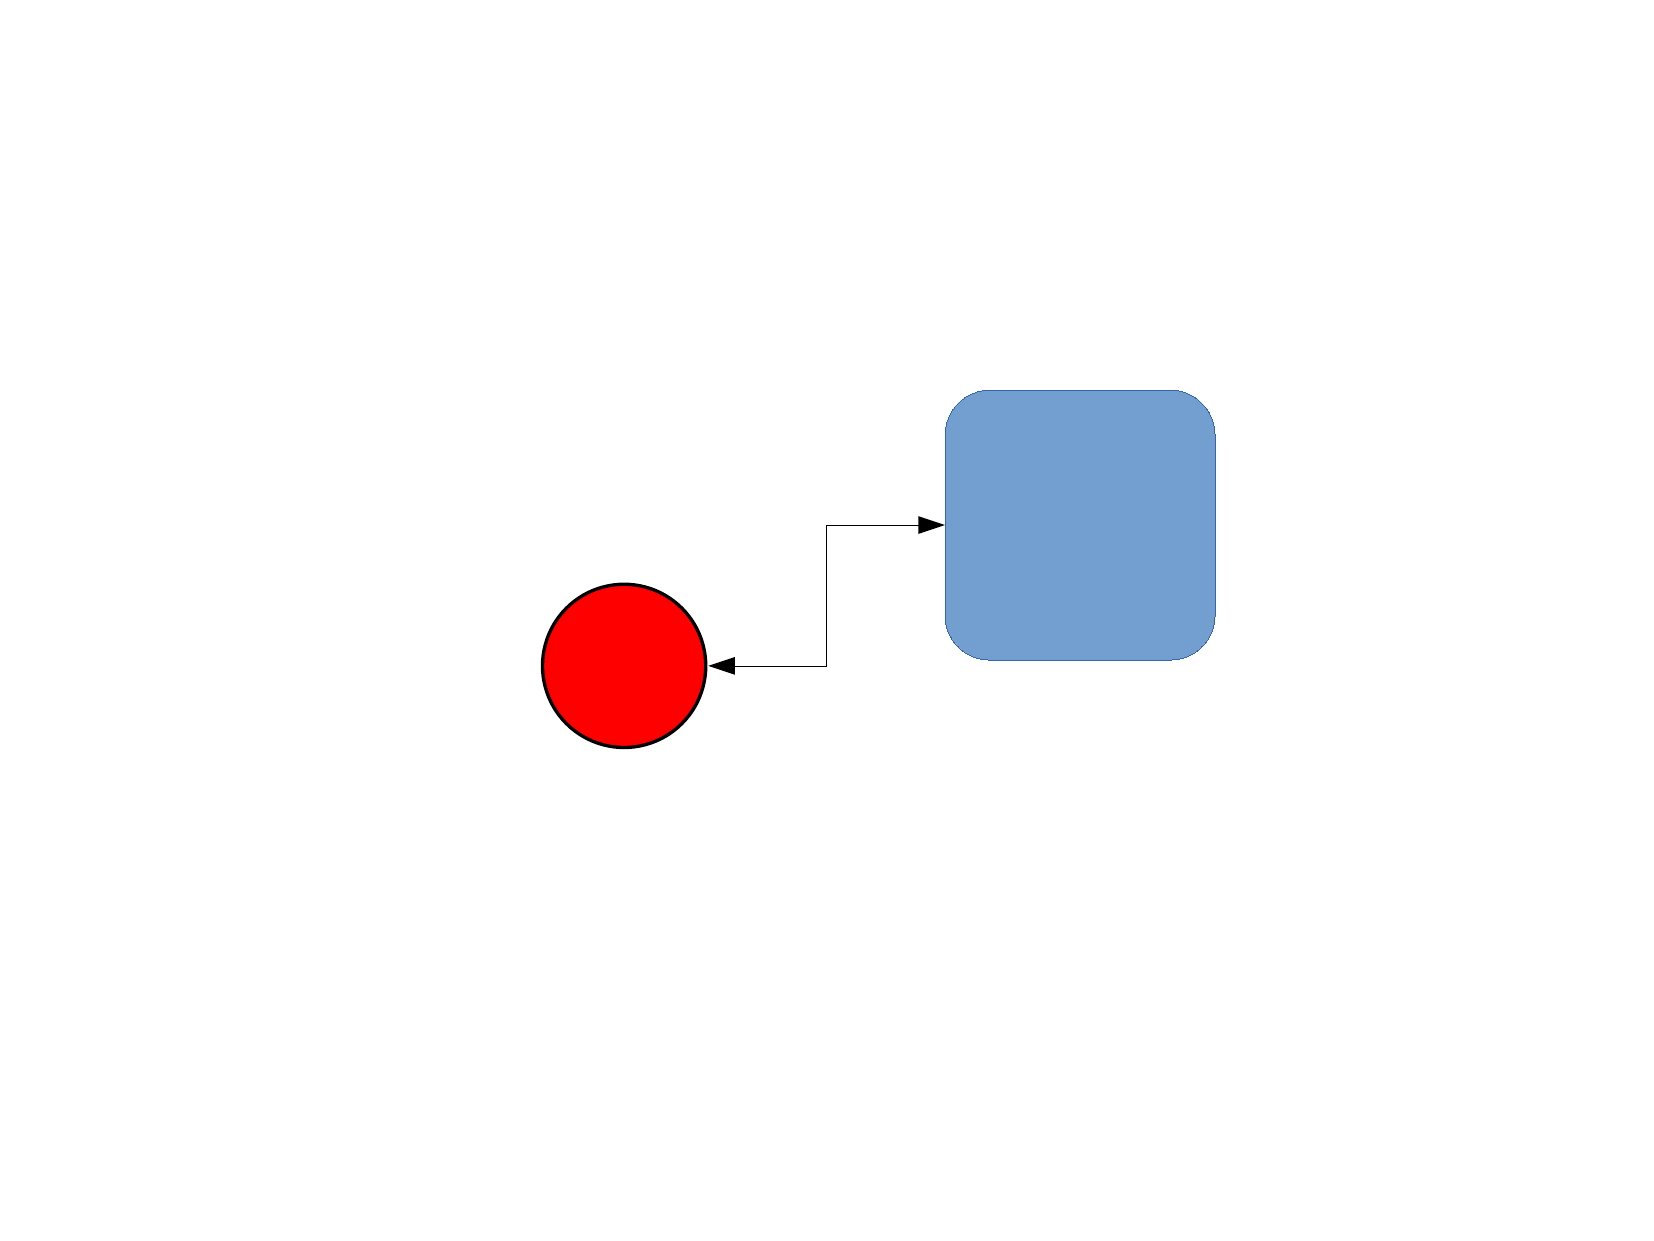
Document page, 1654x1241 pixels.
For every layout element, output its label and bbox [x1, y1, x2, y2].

text_box [945, 390, 1216, 661]
picture [540, 581, 709, 751]
